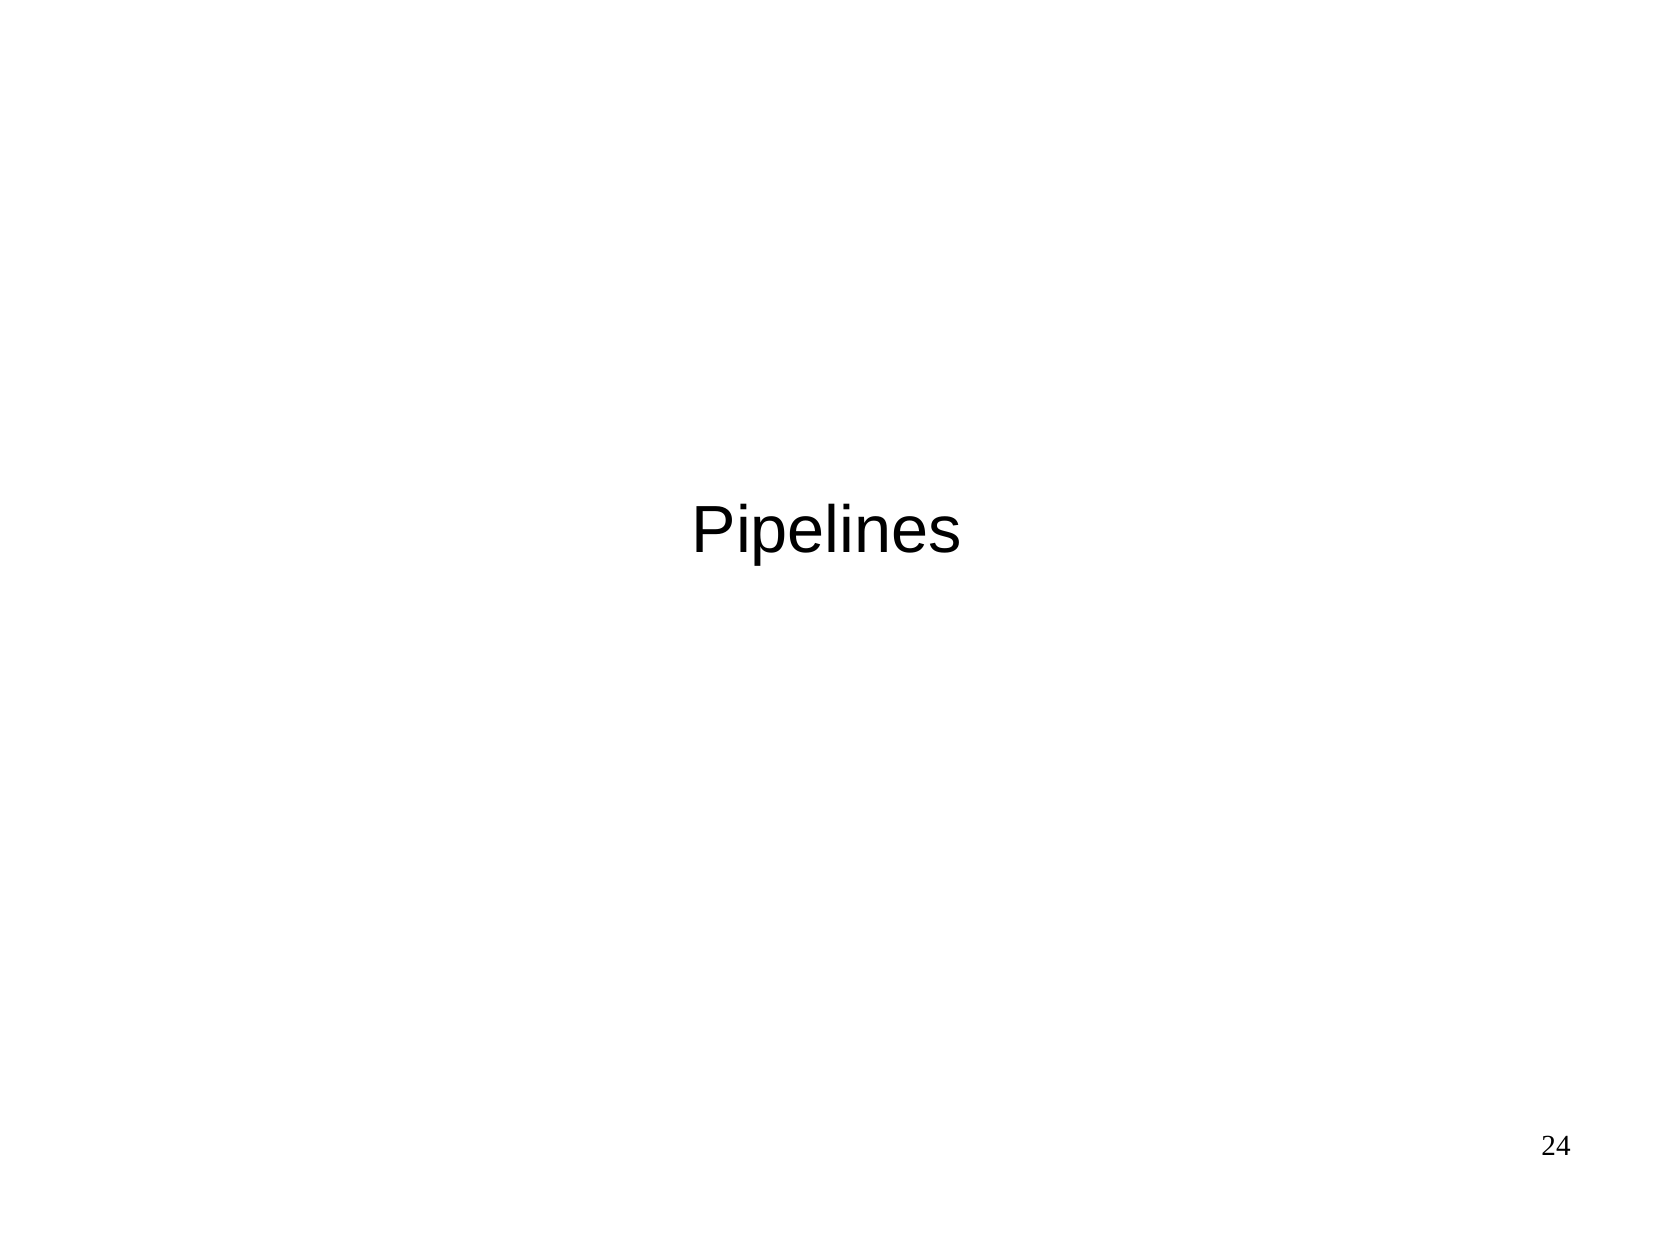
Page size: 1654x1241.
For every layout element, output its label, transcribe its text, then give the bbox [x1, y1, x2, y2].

subtitle Pipelines [82, 49, 1571, 1010]
